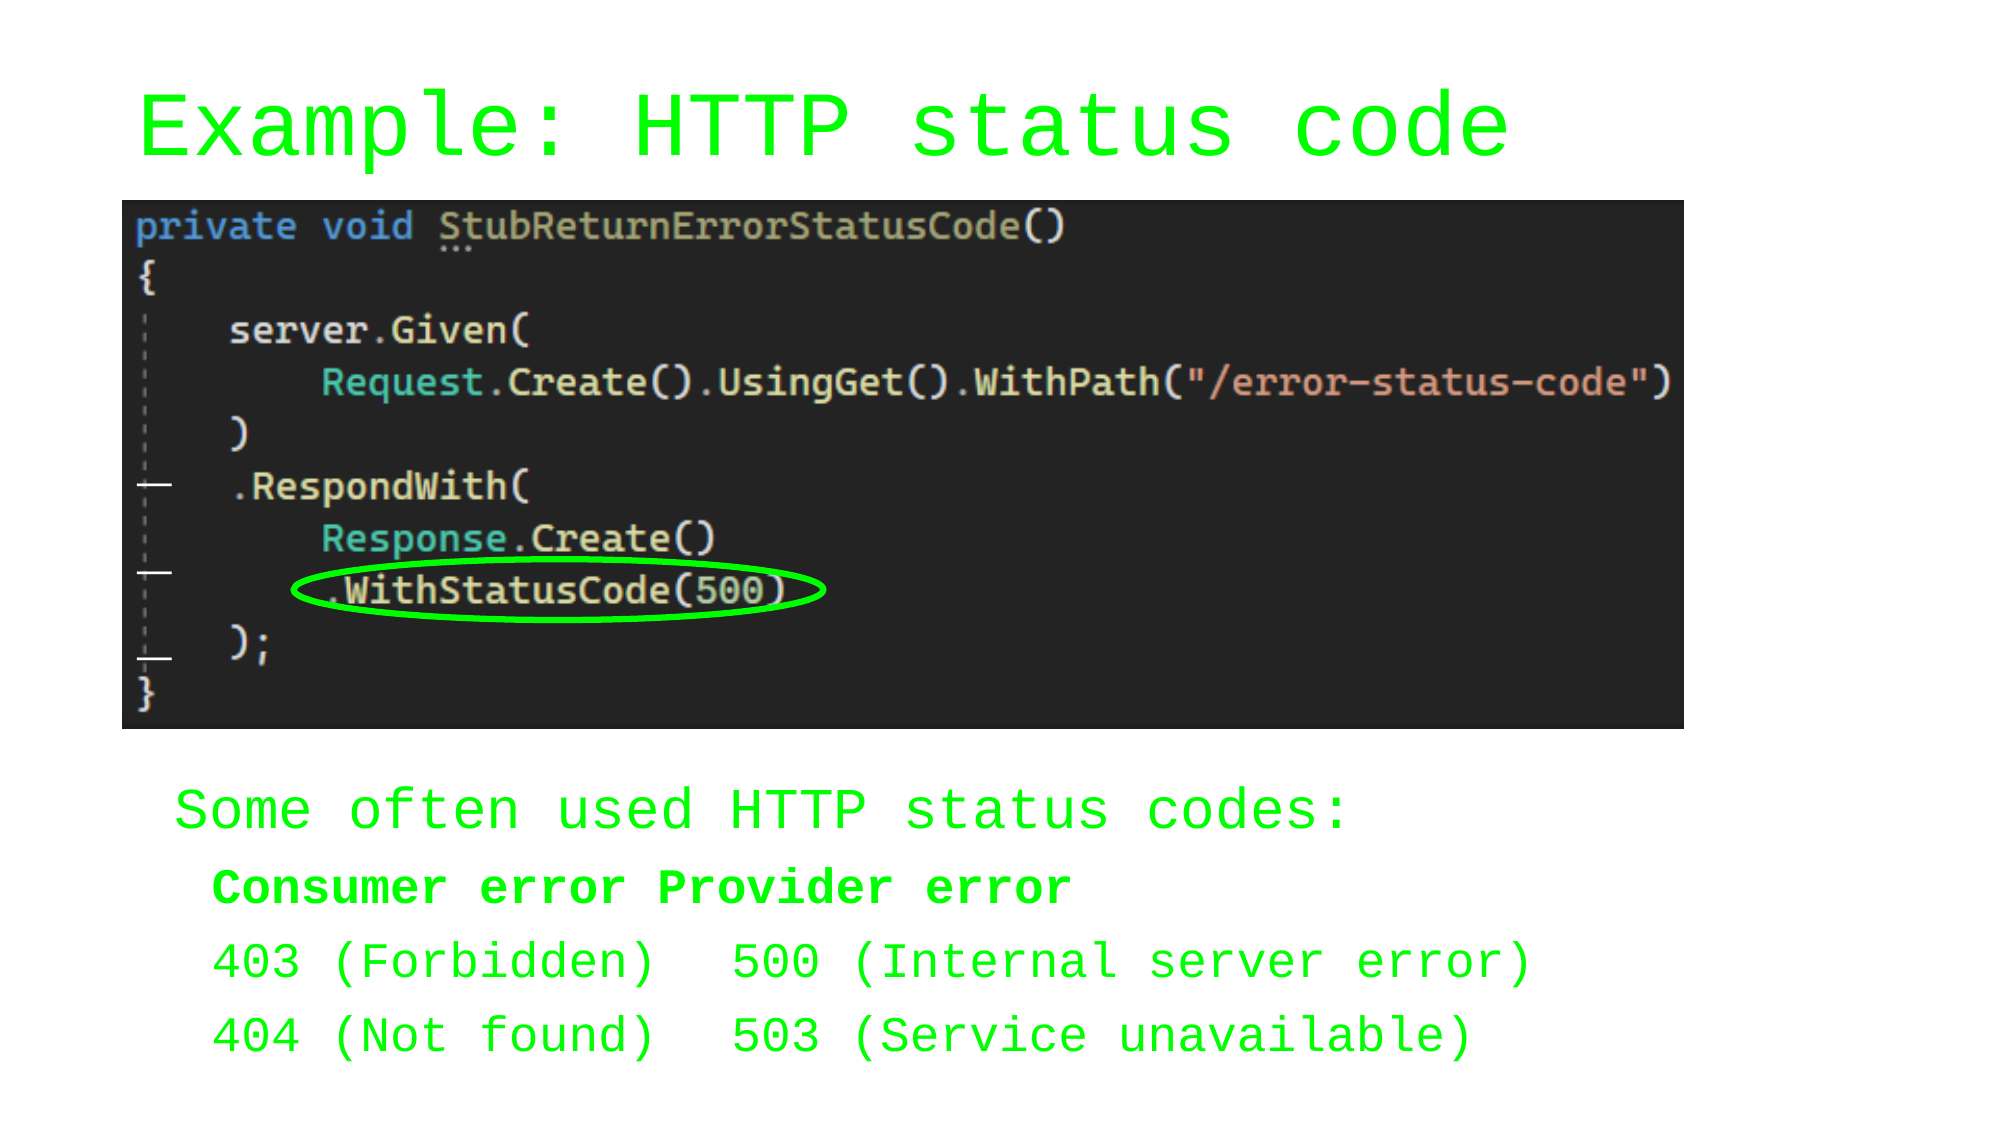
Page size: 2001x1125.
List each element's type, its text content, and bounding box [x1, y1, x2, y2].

picture [122, 218, 1684, 423]
text_box Some often used HTTP status codes: Consumer error Provider error 403 (Forbidden) 500 (Internal server error) 404 (Not found) 503 (Service unavailable) [122, 423, 1967, 1071]
title Example: HTTP status code [122, 35, 1844, 218]
